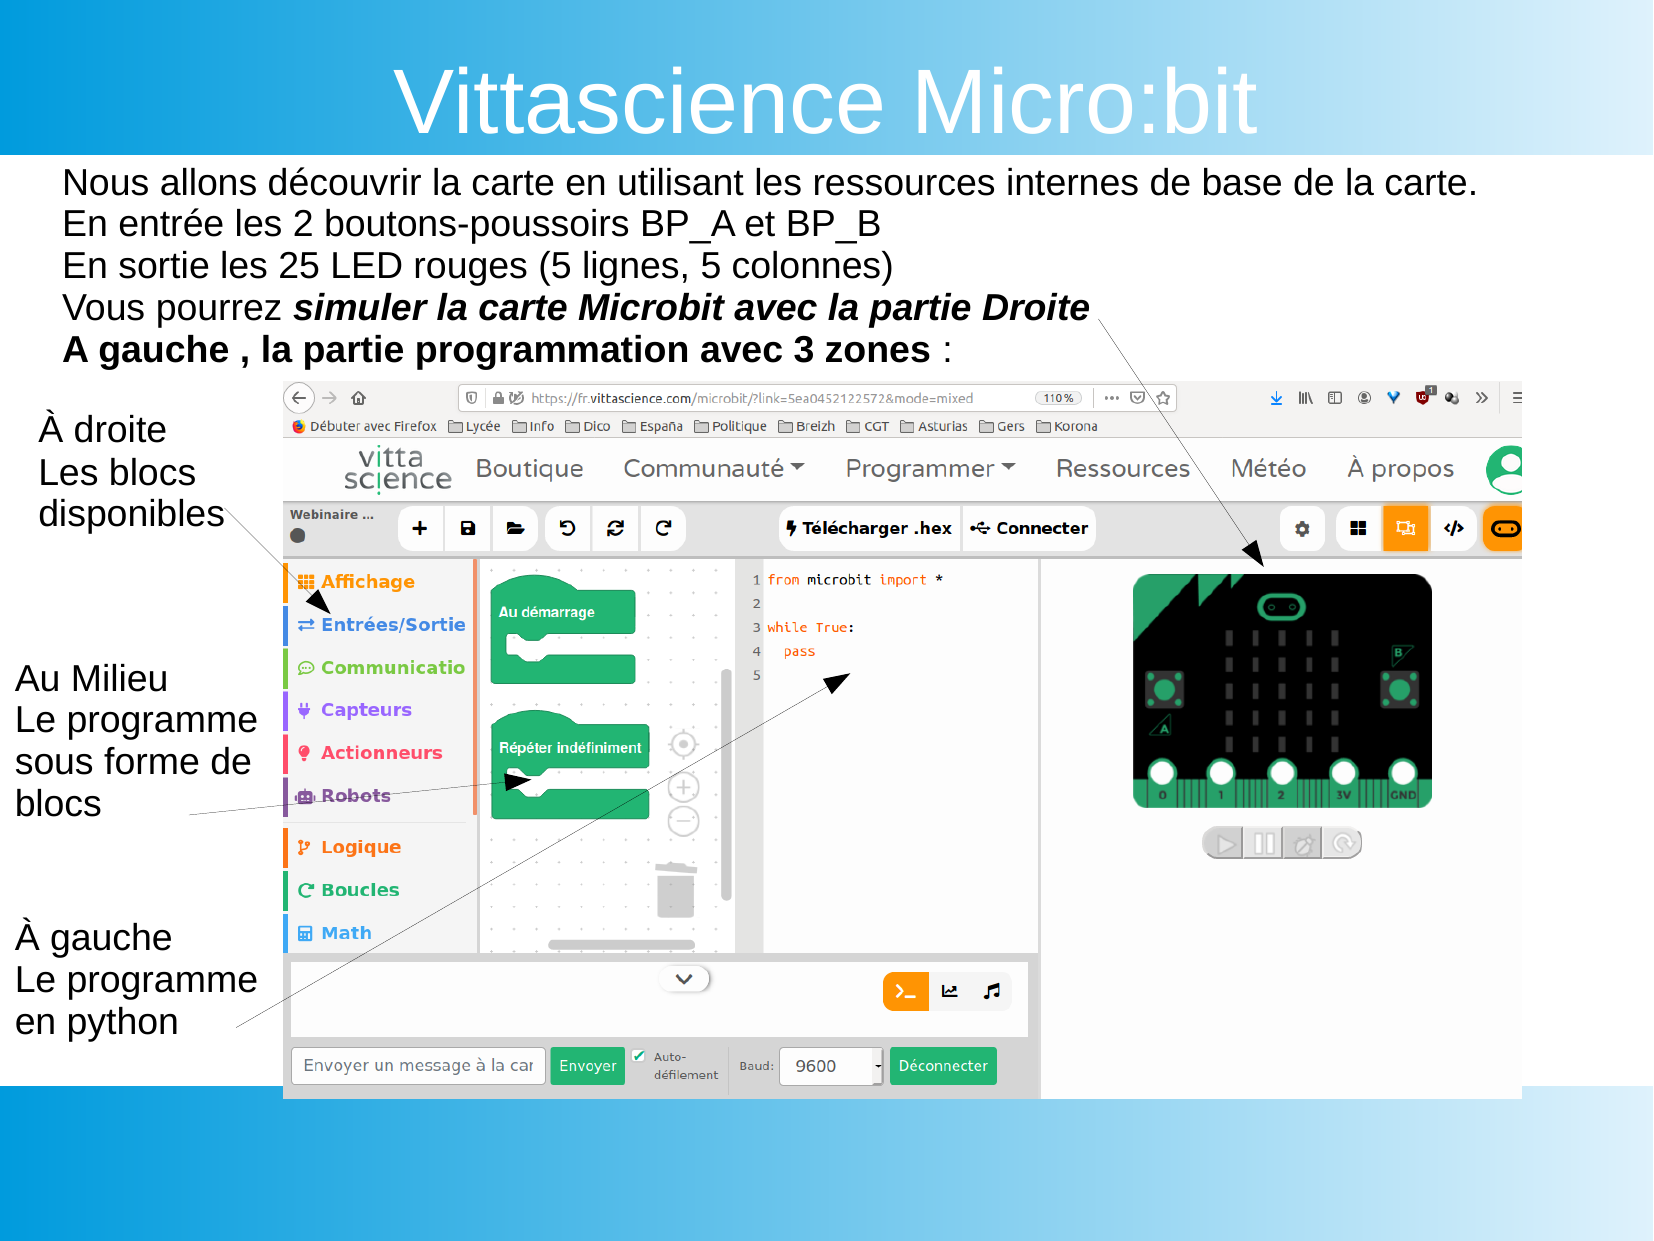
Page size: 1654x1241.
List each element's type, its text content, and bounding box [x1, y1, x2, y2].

text_box À gauche Le programme en python [0, 909, 296, 1052]
text_box Nous allons découvrir la carte en utilisant les ressources internes de base de la carte. En entrée les 2 boutons-poussoirs BP_A et BP_B En sortie les 25 LED rouges (5 lignes, 5 colonnes) Vous pourrez simuler la carte Microbit avec la partie Droite A gauche , la partie programmation avec 3 zones : [47, 153, 1560, 379]
picture [283, 381, 1522, 1099]
text_box À droite Les blocs disponibles [23, 401, 260, 543]
title Vittascience Micro:bit [82, 49, 1571, 155]
text_box Au Milieu Le programme sous forme de blocs [0, 649, 284, 833]
